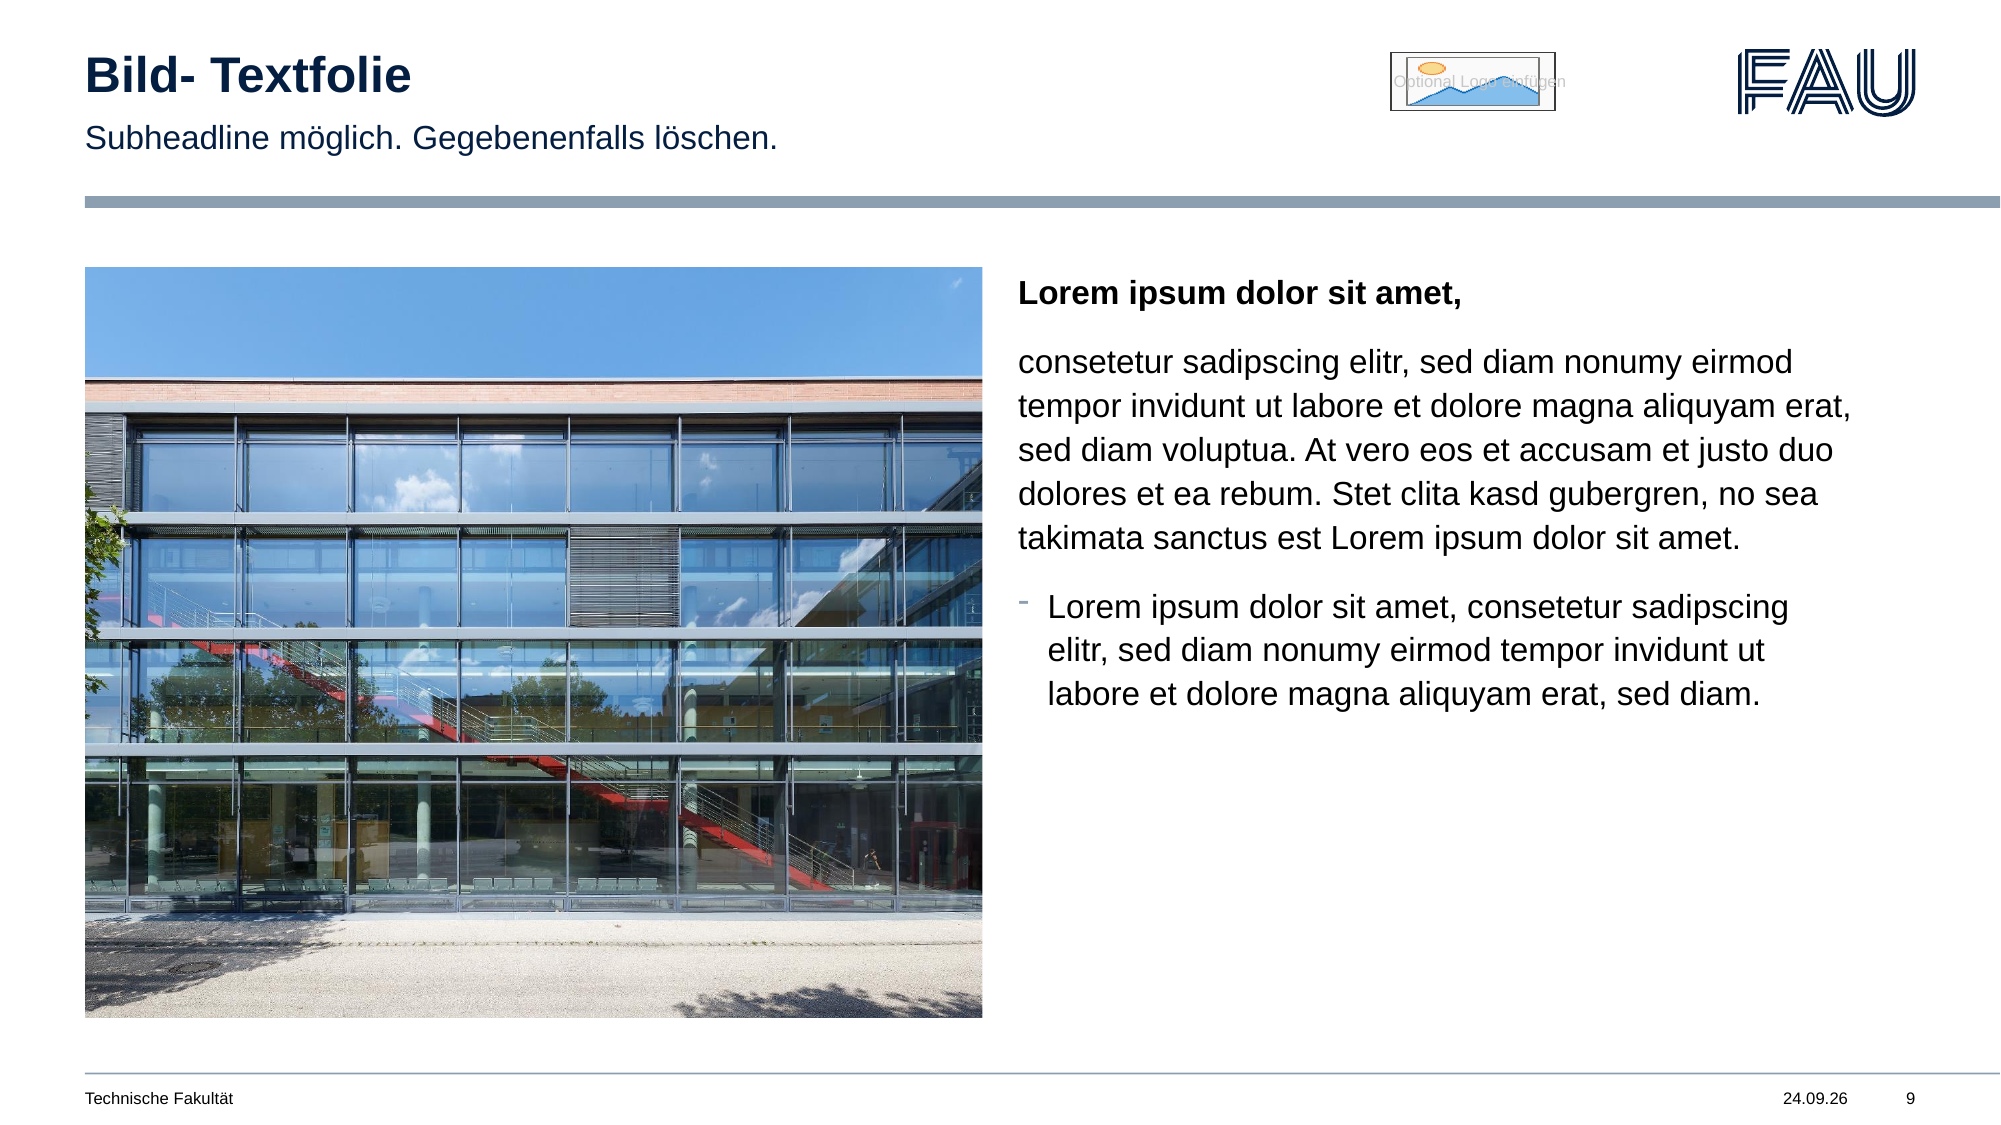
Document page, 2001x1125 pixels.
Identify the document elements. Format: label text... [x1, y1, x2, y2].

list Lorem ipsum dolor sit amet, consetetur sadipscing elitr, sed diam nonumy eirmod tempor invidunt ut labore et dolore magna aliquyam erat, sed diam voluptua. At vero eos et accusam et justo duo dolores et ea rebum. Stet clita kasd gubergren, no sea takimata sanctus est Lorem ipsum dolor sit amet. Lorem ipsum dolor sit amet, consetetur sadipscing elitr, sed diam nonumy eirmod tempor invidunt ut labore et dolore magna aliquyam erat, sed diam. [1018, 267, 1916, 1018]
footer Technische Fakultät [85, 1088, 983, 1109]
slide_number <Foliennummer> [1883, 1088, 1916, 1109]
picture [85, 267, 983, 1018]
list Subheadline möglich. Gegebenenfalls löschen. [84, 112, 1208, 154]
title Bild- Textfolie [85, 49, 1208, 104]
picture [1384, 49, 1562, 113]
slide_number 20.07.22 [1708, 1088, 1849, 1109]
